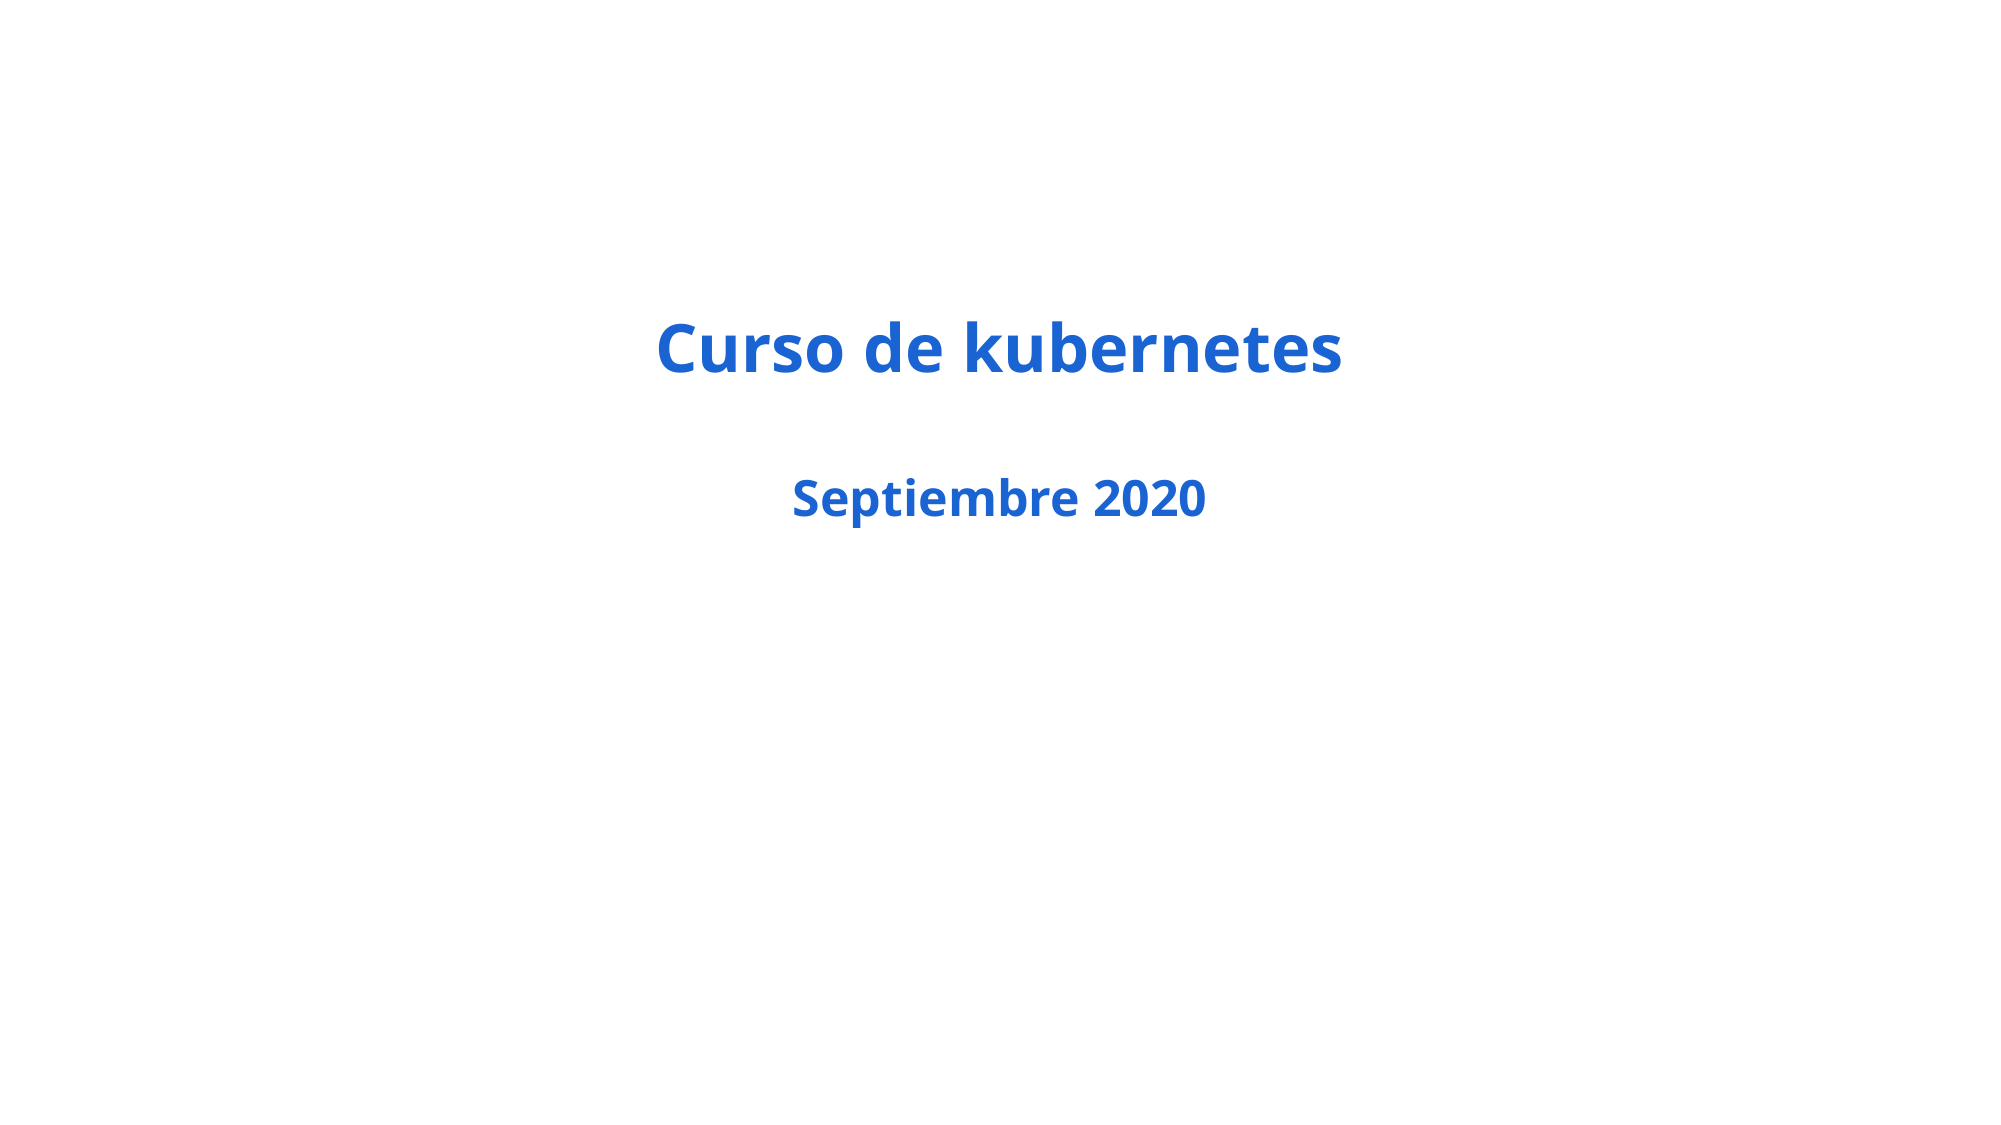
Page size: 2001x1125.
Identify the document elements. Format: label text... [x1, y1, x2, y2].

text_box Curso de kubernetes Septiembre 2020 [149, 248, 1851, 806]
